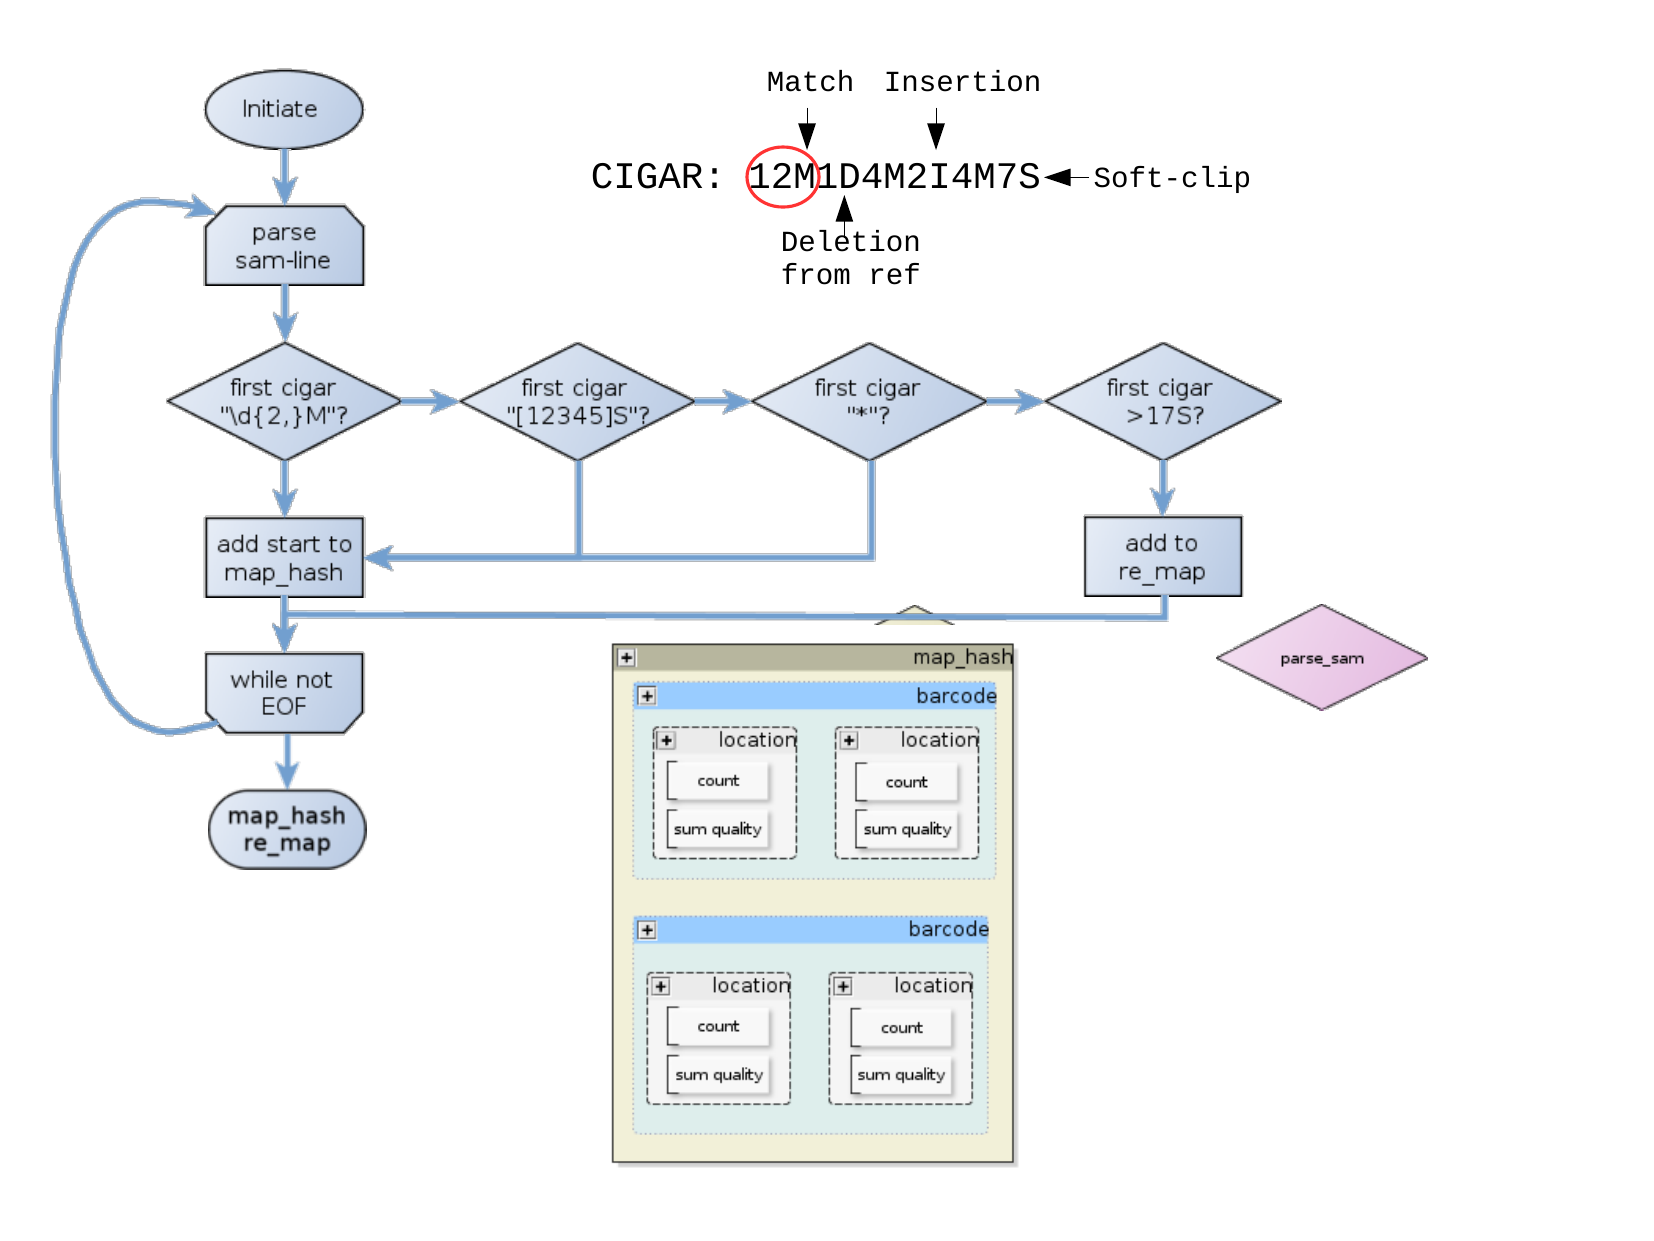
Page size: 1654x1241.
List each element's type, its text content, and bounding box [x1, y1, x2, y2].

picture [1216, 604, 1428, 711]
text_box Insertion [869, 60, 1057, 108]
text_box Soft-clip [1078, 156, 1267, 204]
text_box CIGAR: 12M1D4M2I4M7S [749, 150, 817, 205]
text_box CIGAR: 12M1D4M2I4M7S [795, 150, 1056, 208]
text_box Match [752, 60, 869, 108]
text_box Deletion from ref [766, 220, 936, 302]
picture [45, 67, 1282, 1186]
text_box CIGAR: 12M1D4M2I4M7S [576, 150, 771, 208]
